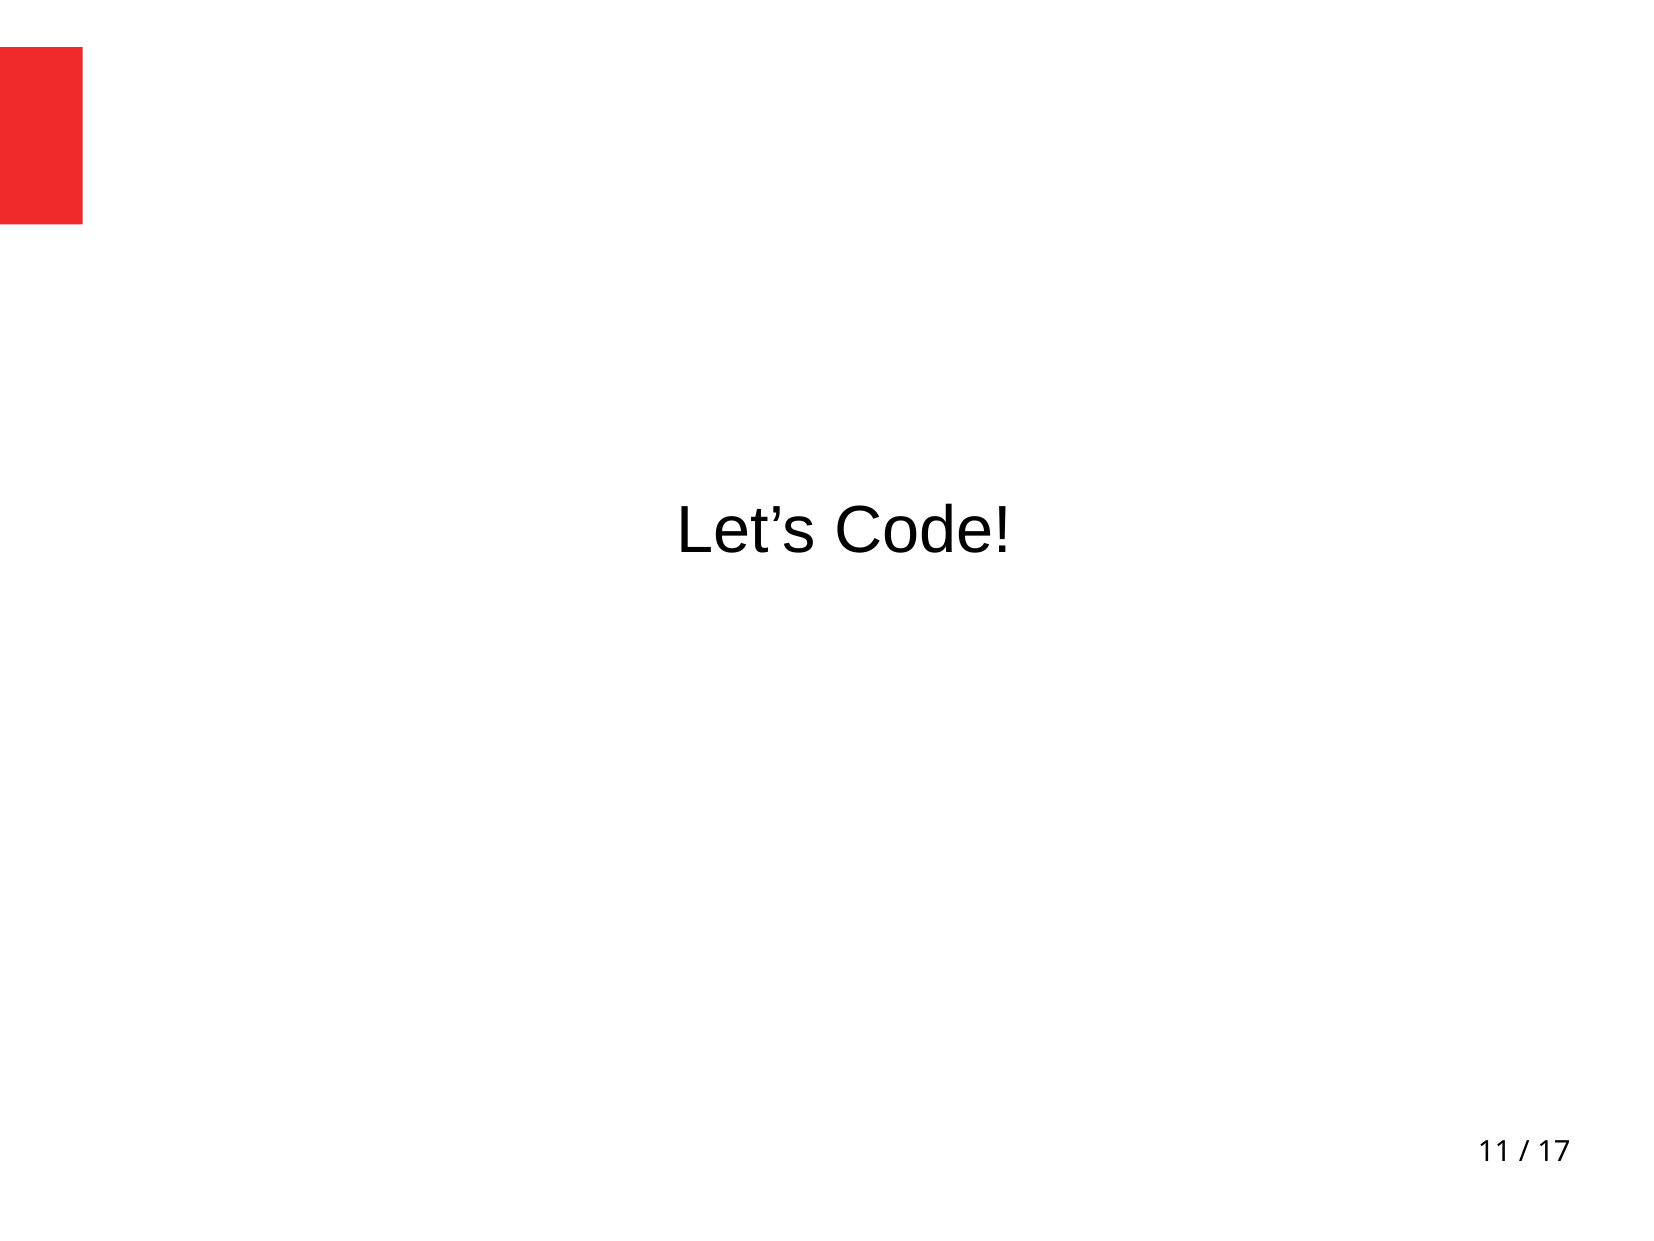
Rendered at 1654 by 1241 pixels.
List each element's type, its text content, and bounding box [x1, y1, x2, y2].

subtitle Let’s Code! [118, 49, 1571, 1010]
